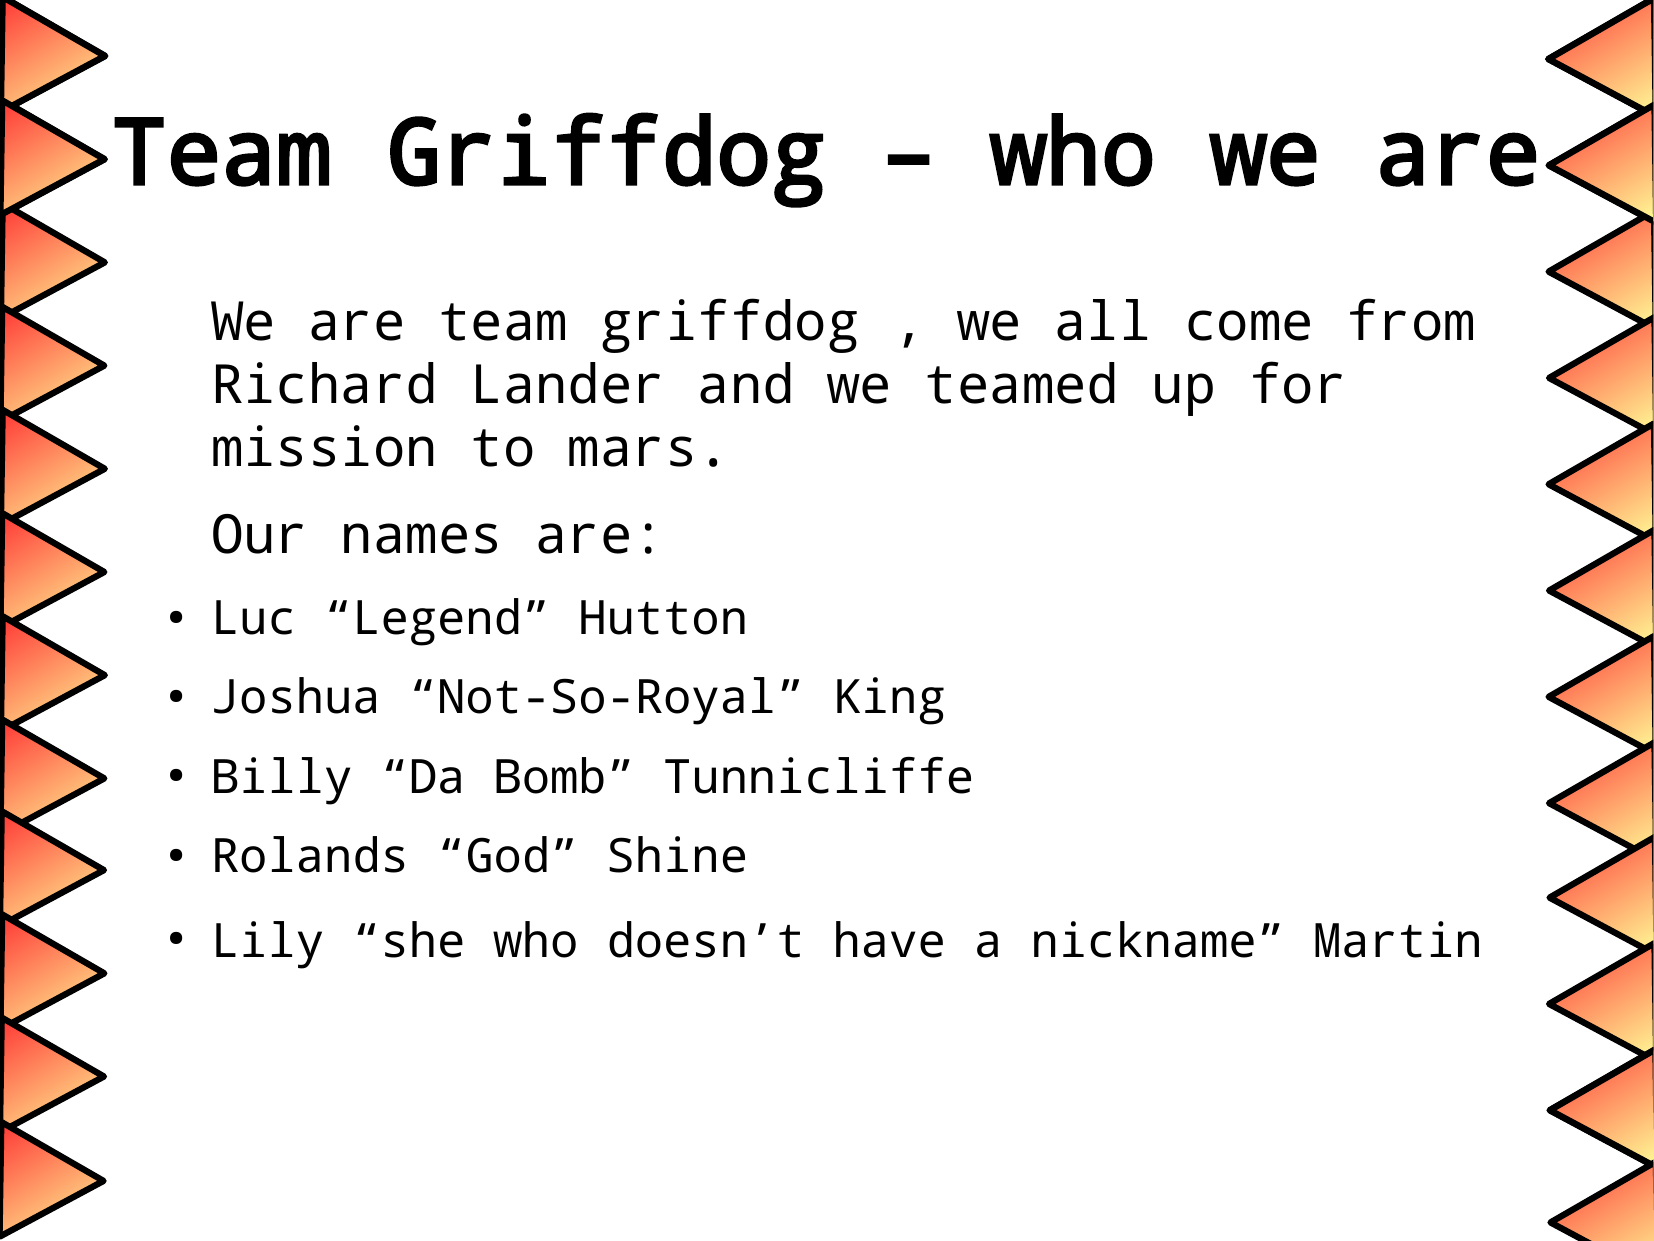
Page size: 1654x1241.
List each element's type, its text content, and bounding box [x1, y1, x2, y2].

text_box [0, 0, 106, 1237]
title Team Griffdog – who we are [82, 45, 1571, 261]
text_box [1548, 0, 1654, 1241]
list We are team griffdog , we all come from Richard Lander and we teamed up for mission to mars. Our names are: Luc “Legend” Hutton Joshua “Not-So-Royal” King Billy “Da Bomb” Tunnicliffe Rolands “God” Shine Lily “she who doesn’t have a nickname” Martin [153, 290, 1512, 1010]
